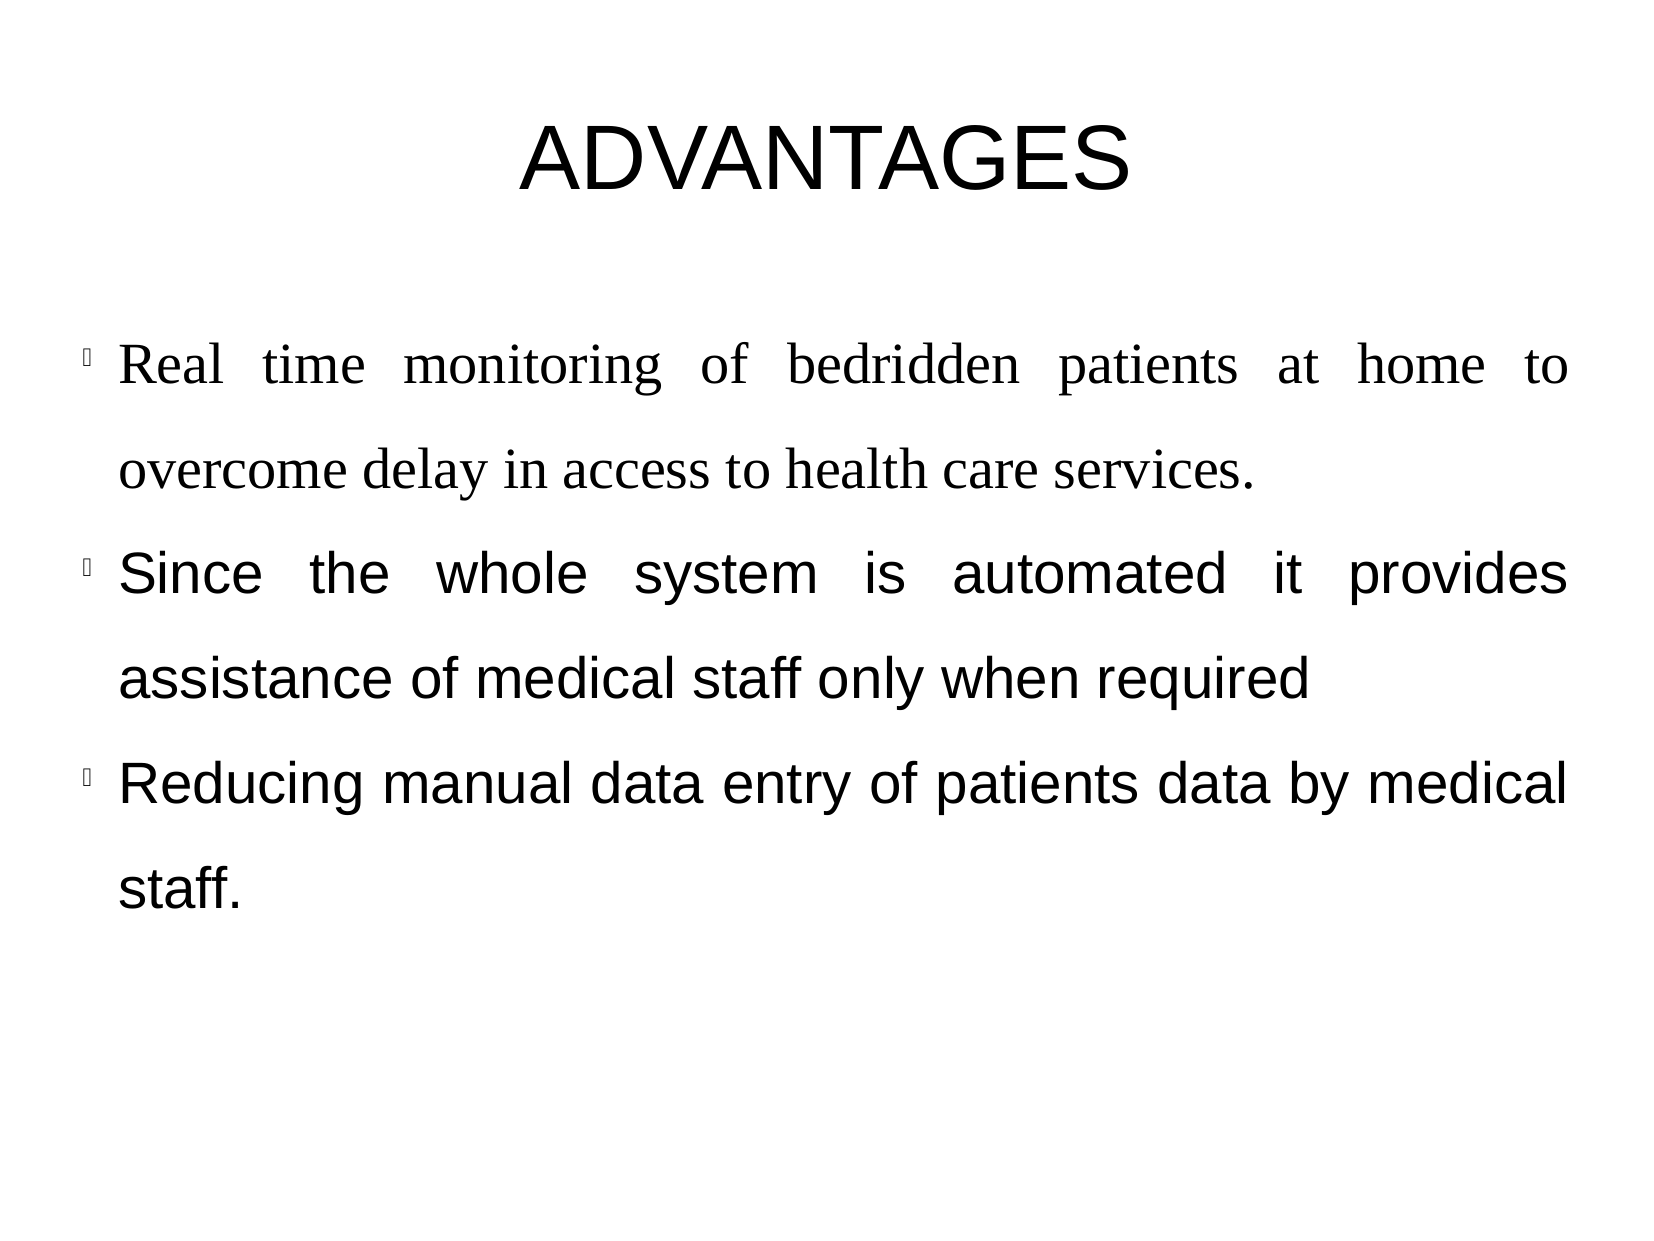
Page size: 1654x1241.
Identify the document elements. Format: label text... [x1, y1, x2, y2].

text_box Real time monitoring of bedridden patients at home to overcome delay in access to health care services. Since the whole system is automated it provides assistance of medical staff only when required Reducing manual data entry of patients data by medical staff. [82, 290, 1571, 1010]
text_box ADVANTAGES [82, 49, 1571, 257]
